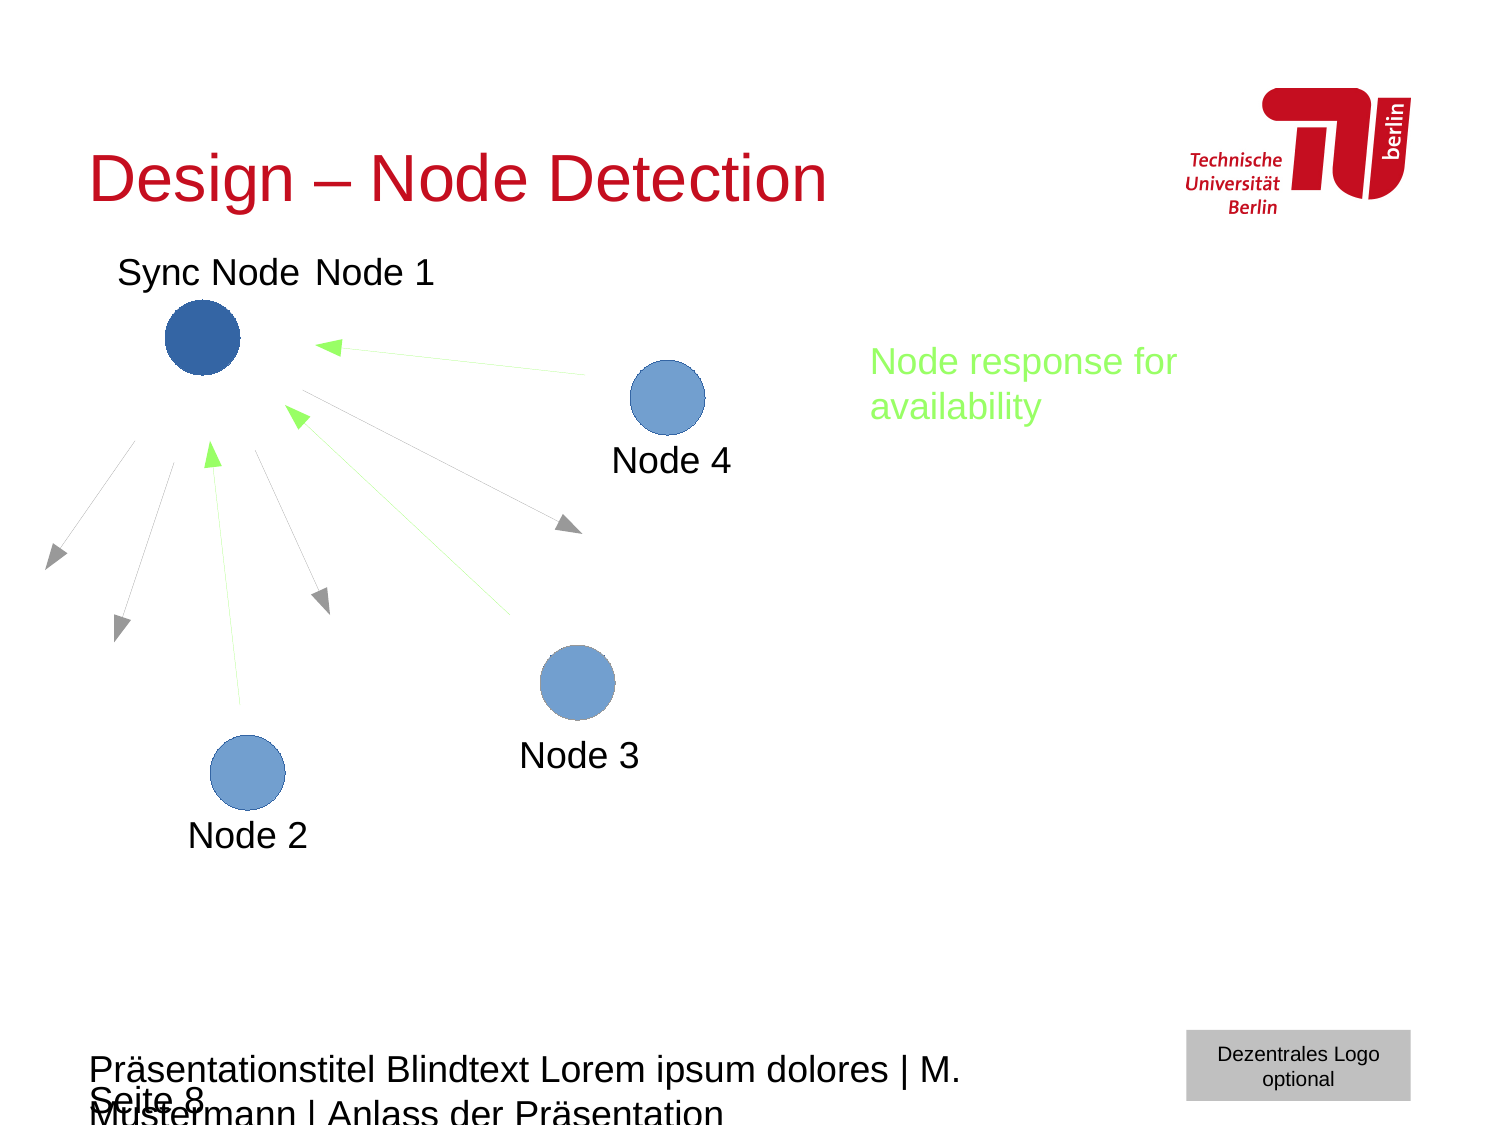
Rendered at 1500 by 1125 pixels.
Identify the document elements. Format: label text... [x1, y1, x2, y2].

text_box Node 2 [172, 803, 398, 864]
text_box Sync Node [102, 240, 300, 300]
text_box Node response for availability [855, 329, 1321, 435]
text_box [165, 300, 241, 376]
text_box Node 4 [596, 428, 822, 489]
text_box [540, 645, 616, 721]
picture [1186, 88, 1411, 120]
text_box Node 1 [300, 240, 526, 300]
text_box Node 3 [504, 723, 730, 784]
text_box [630, 360, 706, 428]
title Design – Node Detection [88, 120, 1411, 215]
text_box [210, 735, 286, 811]
